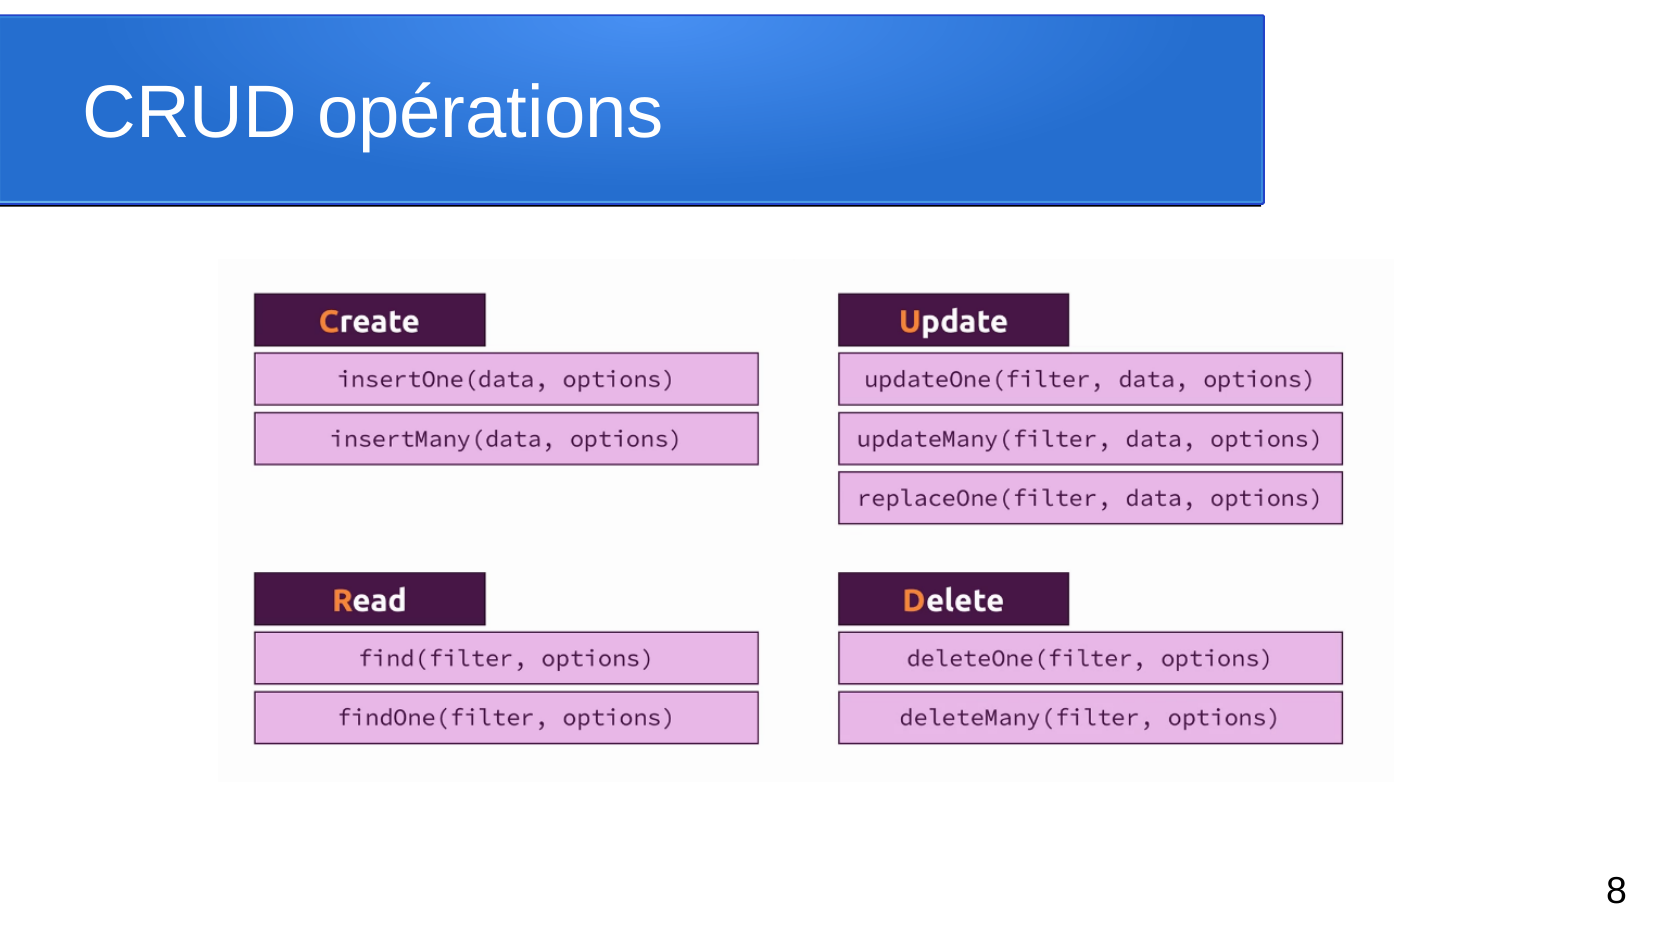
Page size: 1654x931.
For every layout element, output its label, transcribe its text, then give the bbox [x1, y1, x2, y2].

text_box 8 [1591, 862, 1642, 920]
picture [218, 259, 1394, 782]
list [82, 224, 1571, 764]
title CRUD opérations [82, 35, 1235, 189]
